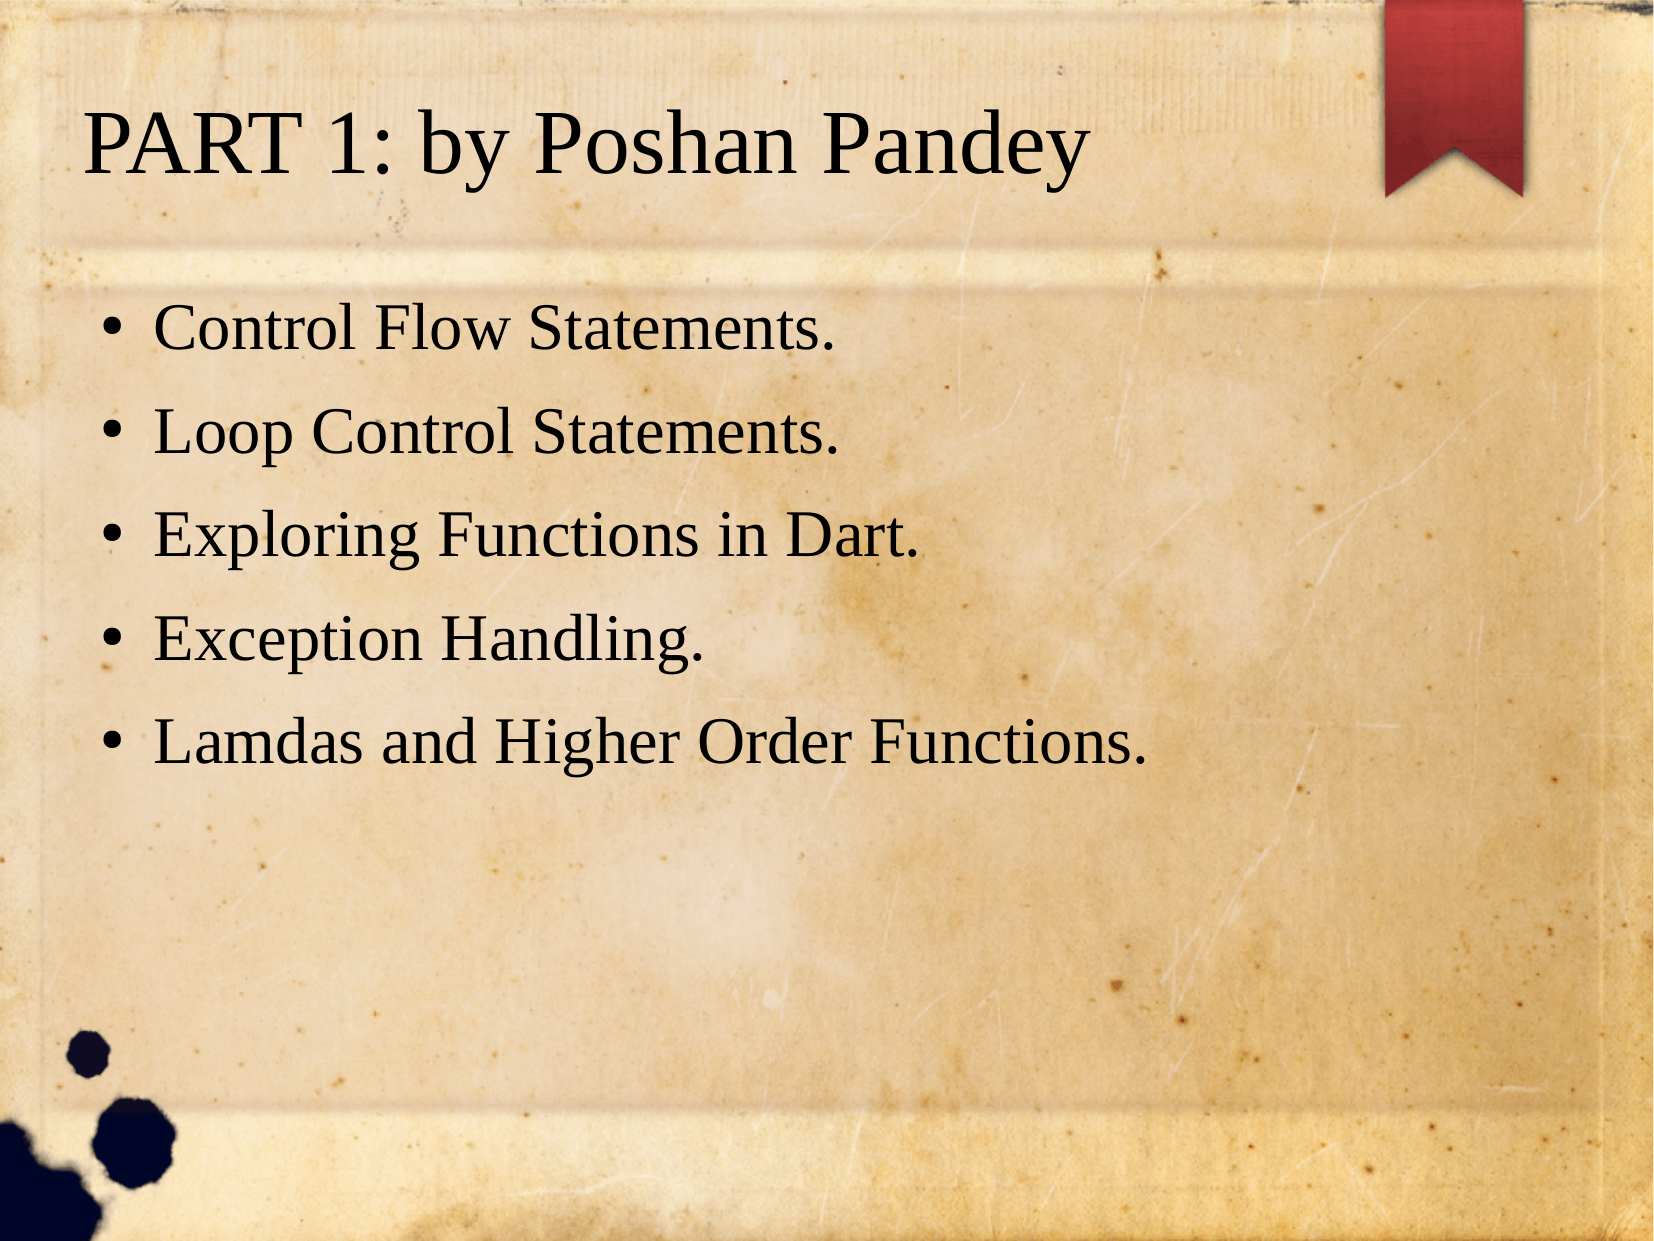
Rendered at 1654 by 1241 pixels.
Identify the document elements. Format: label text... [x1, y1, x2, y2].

list Control Flow Statements. Loop Control Statements. Exploring Functions in Dart. Exception Handling. Lamdas and Higher Order Functions. [82, 290, 1538, 1010]
title PART 1: by Poshan Pandey [82, 49, 1347, 237]
picture [0, 0, 1654, 1241]
